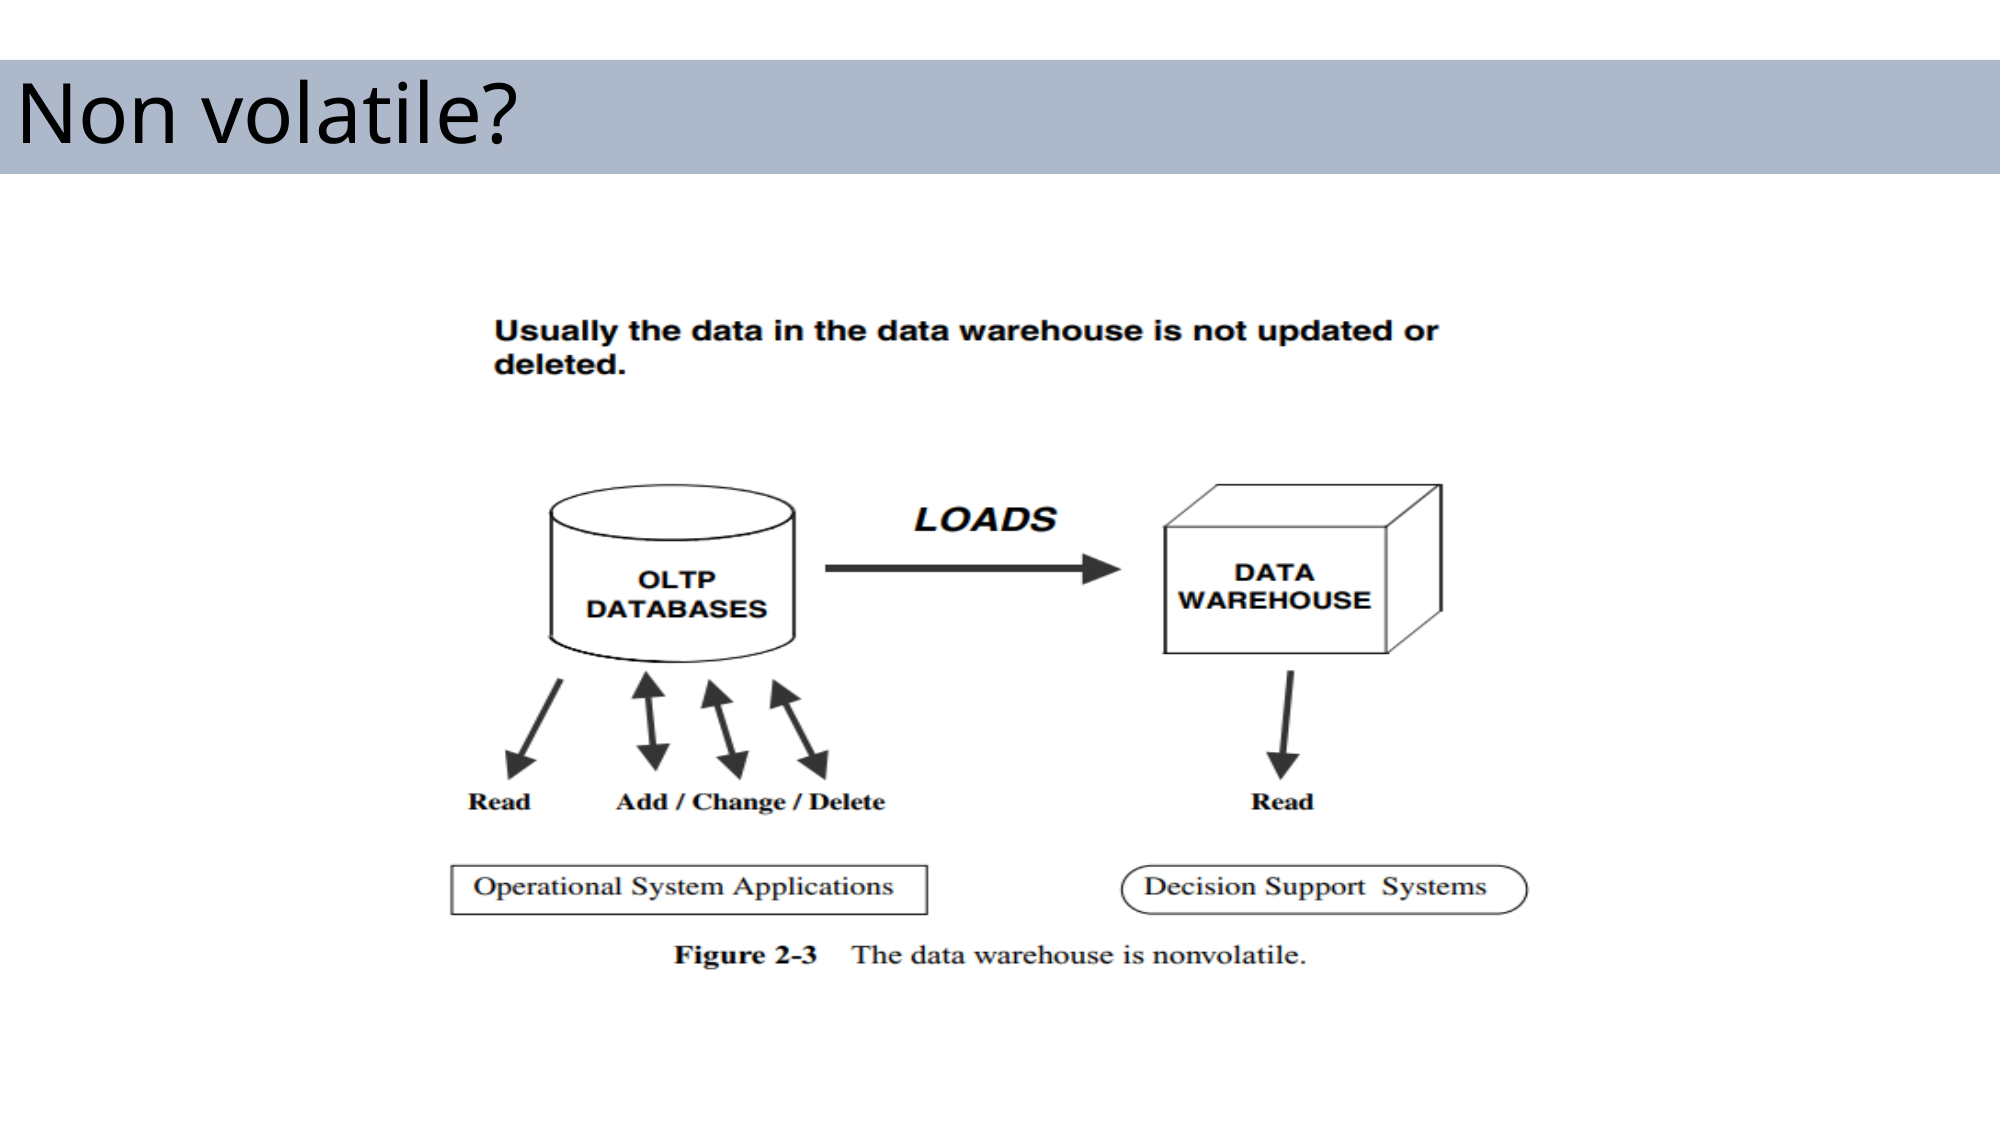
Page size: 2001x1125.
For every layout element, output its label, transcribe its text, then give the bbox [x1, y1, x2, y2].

picture [376, 293, 1625, 984]
title Non volatile? [0, 59, 2000, 174]
